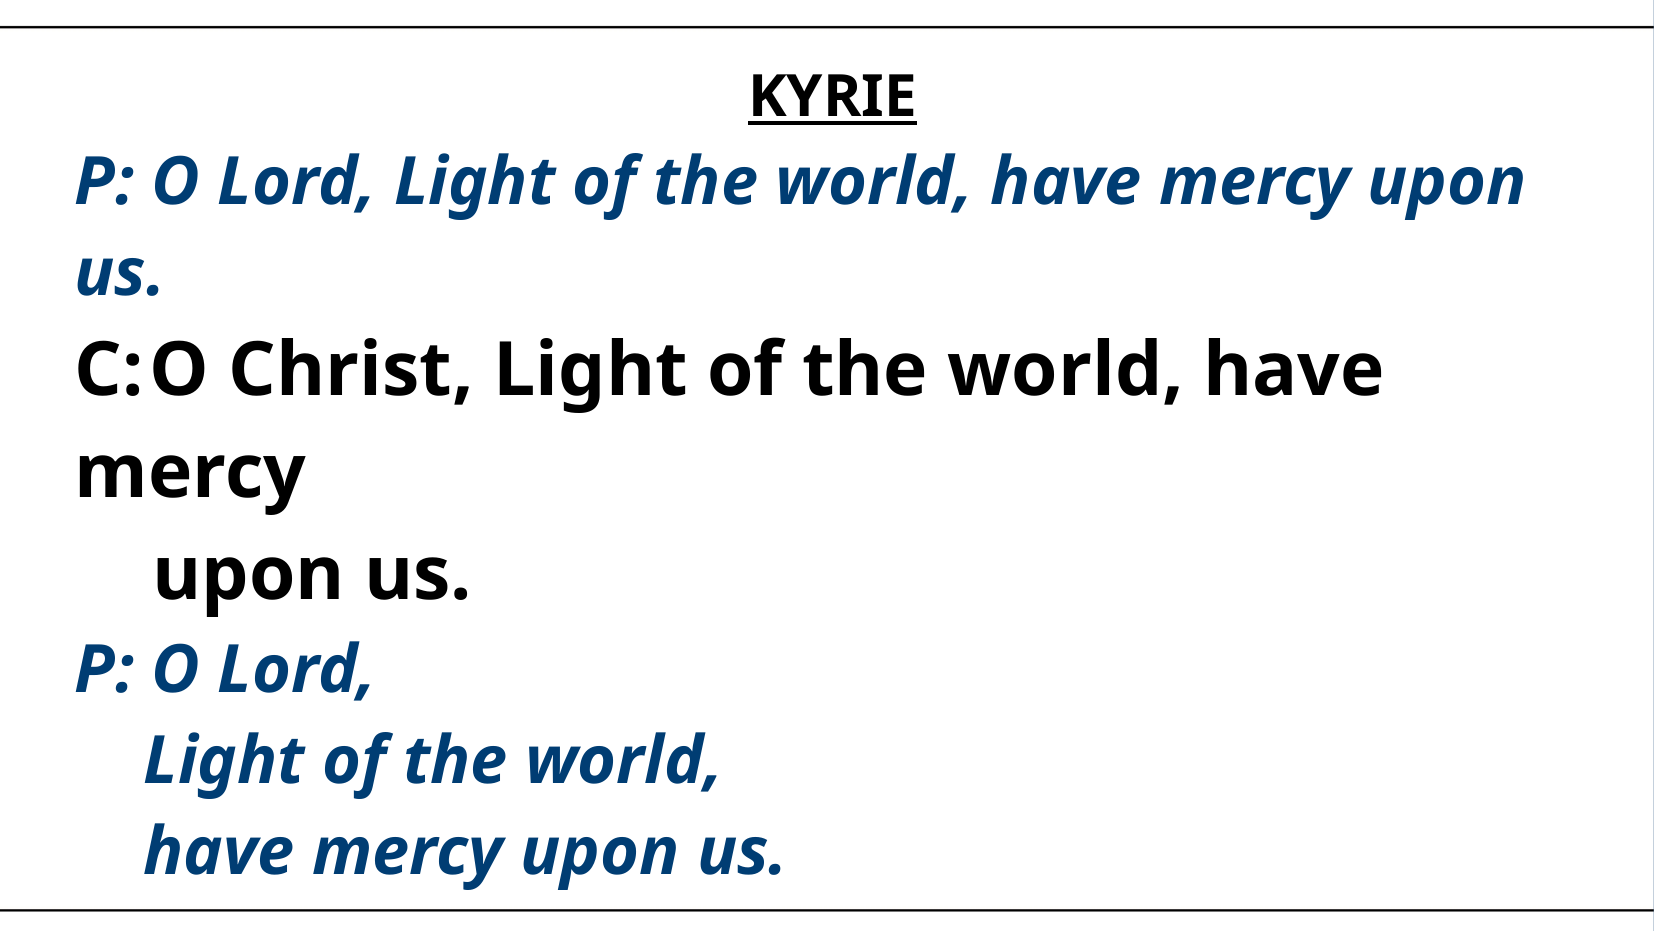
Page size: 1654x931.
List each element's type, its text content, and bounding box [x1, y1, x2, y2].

text_box KYRIE P: O Lord, Light of the world, have mercy upon us. C: O Christ, Light of the world, have mercy upon us. P: O Lord, Light of the world, have mercy upon us. [60, 46, 1606, 694]
picture [0, 0, 1654, 931]
